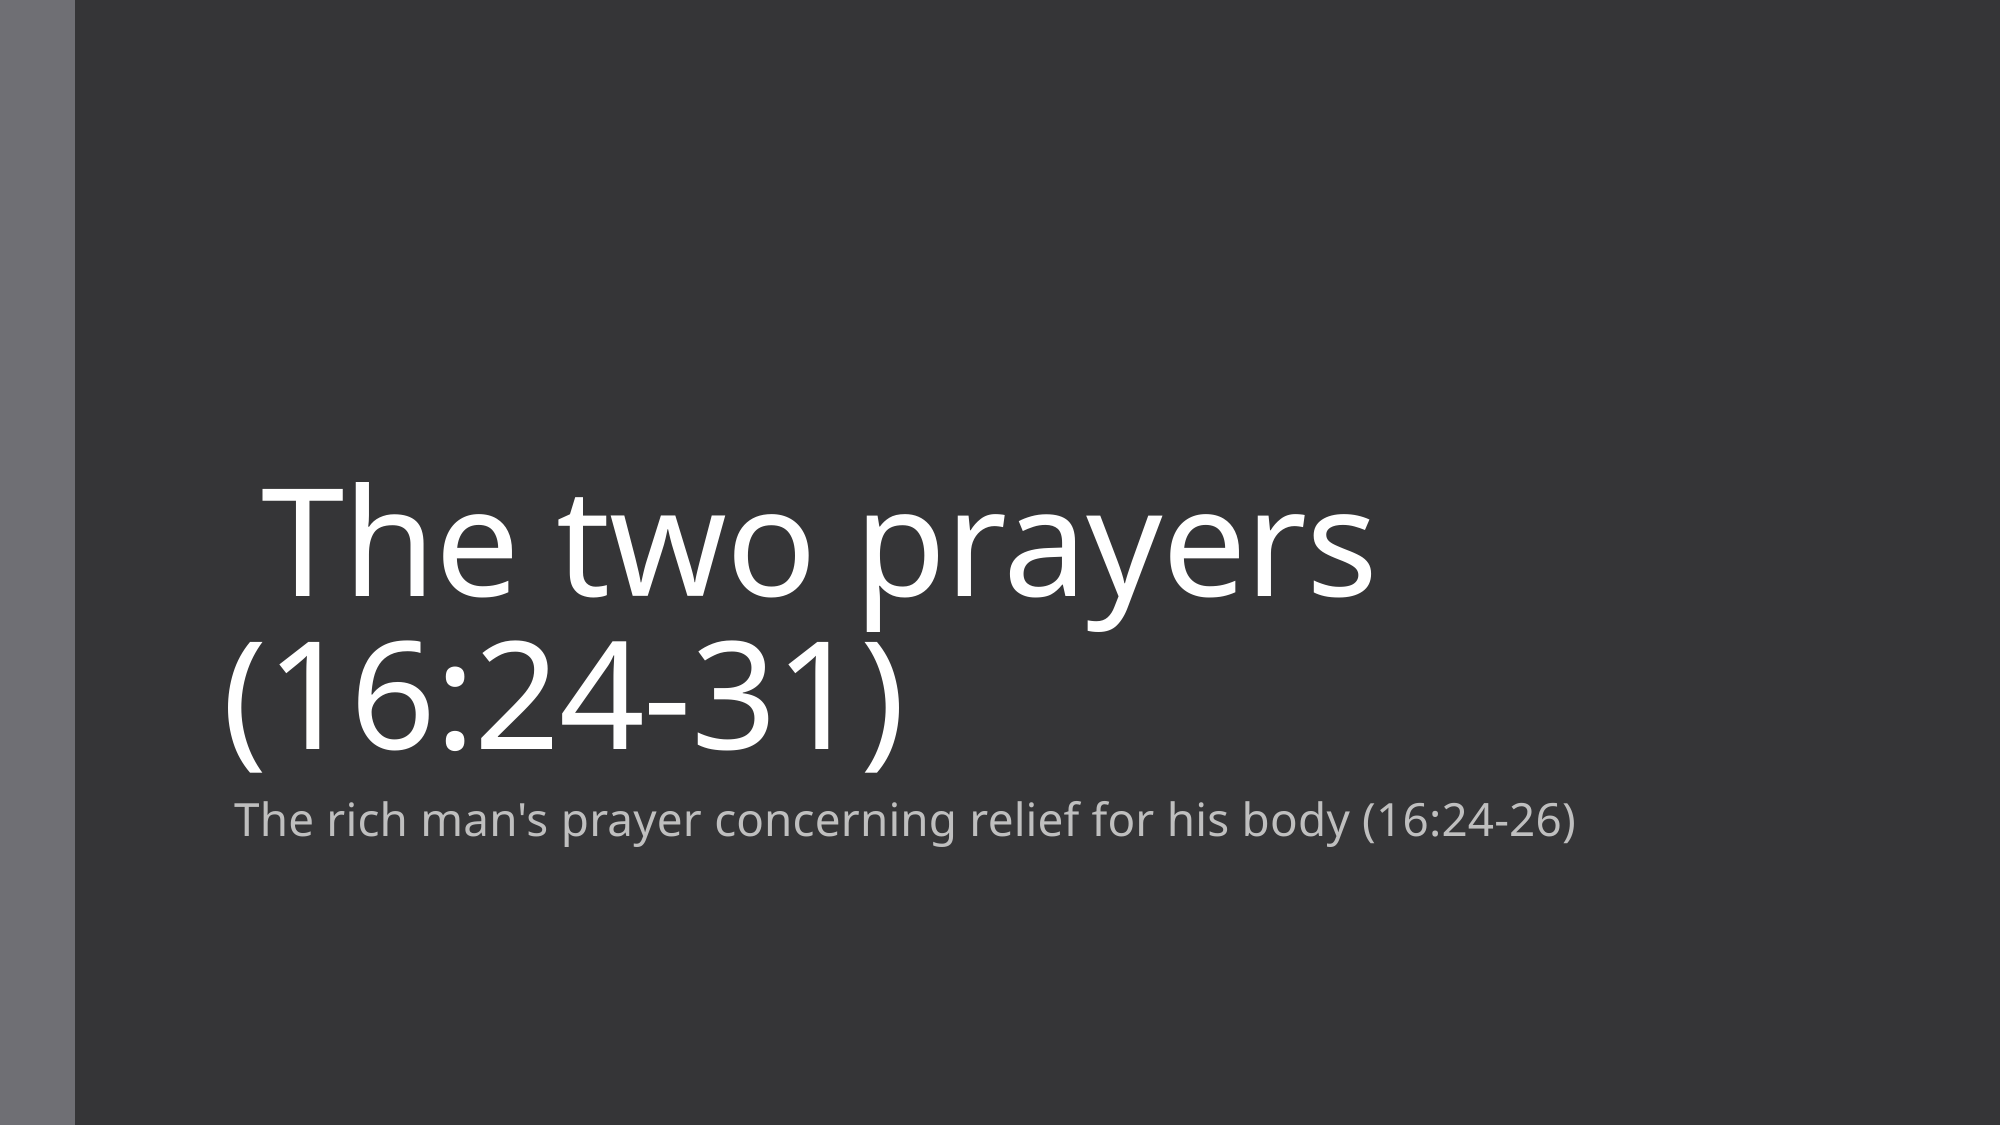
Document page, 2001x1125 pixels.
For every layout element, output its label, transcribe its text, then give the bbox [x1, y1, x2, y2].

title The two prayers (16:24-31) [206, 124, 1752, 787]
subtitle The rich man's prayer concerning relief for his body (16:24-26) [206, 787, 1752, 1066]
